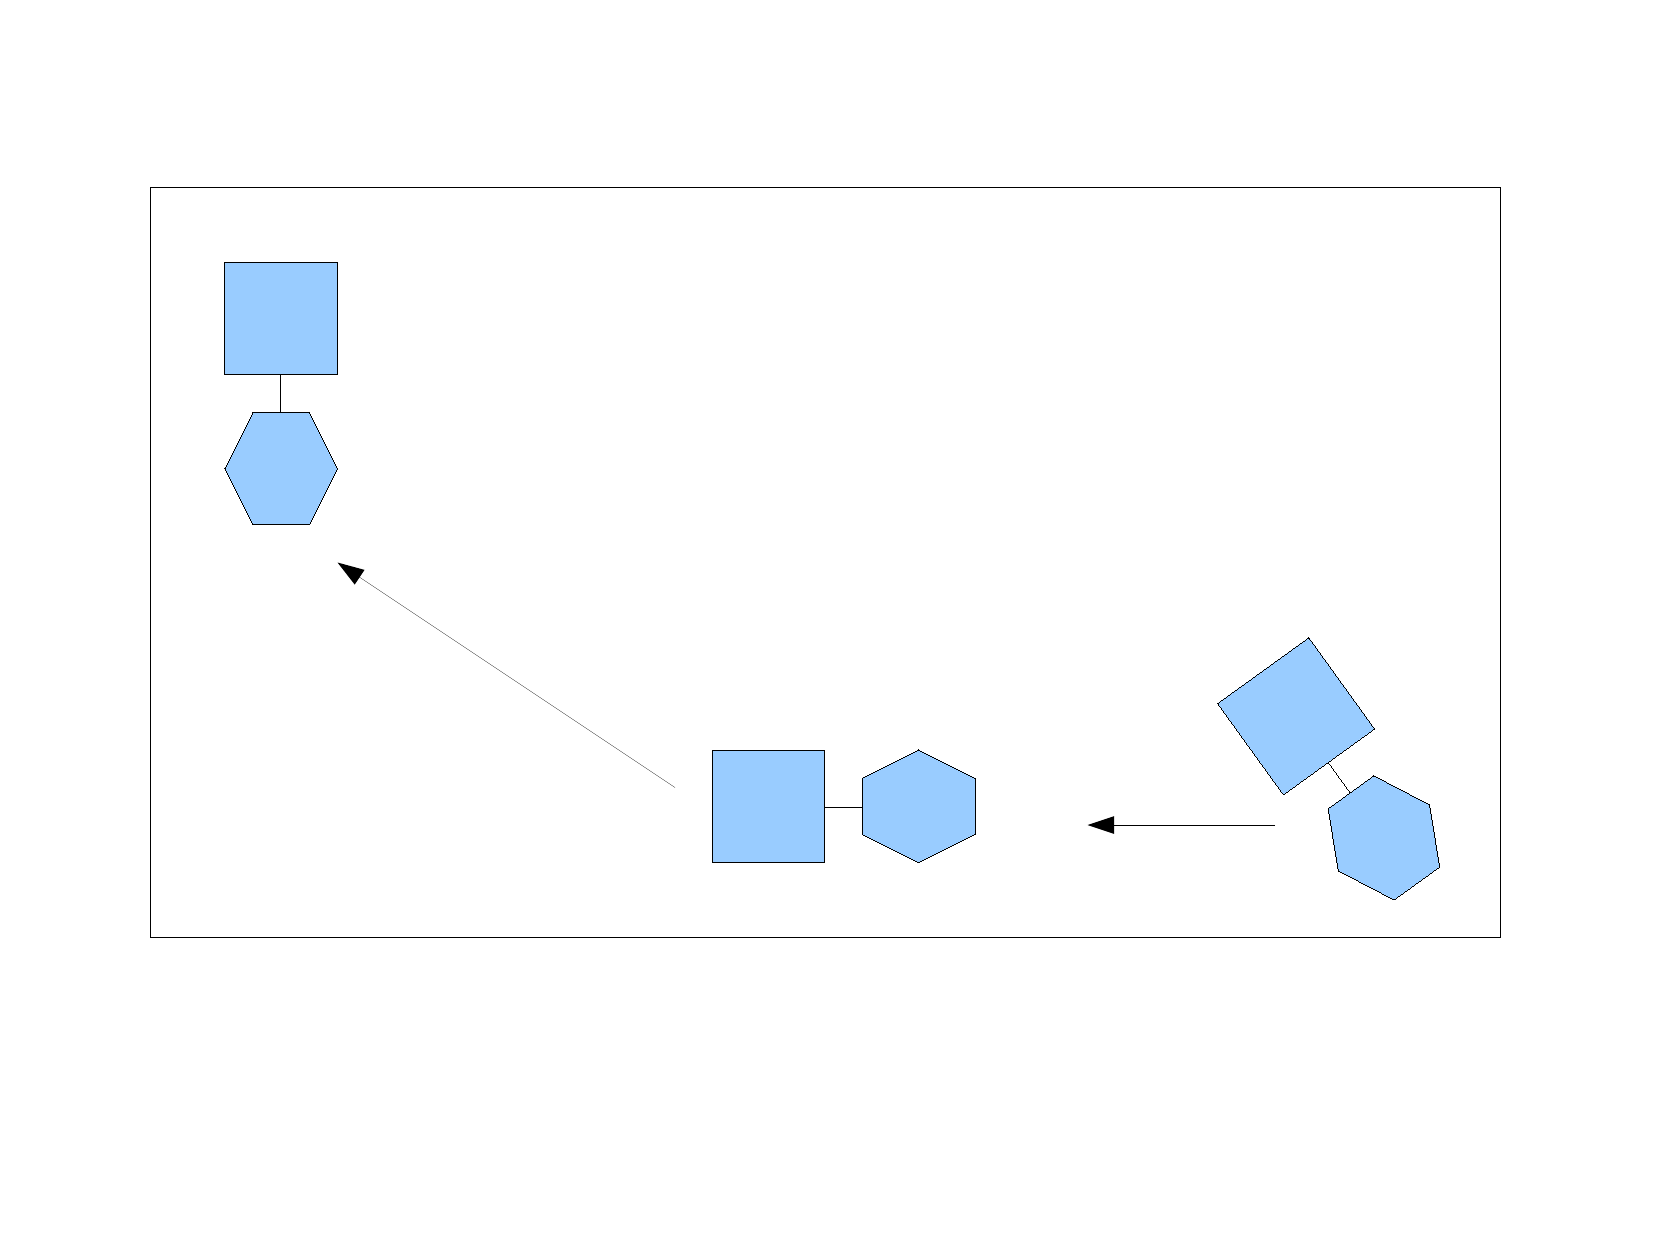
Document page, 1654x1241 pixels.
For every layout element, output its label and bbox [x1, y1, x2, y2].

text_box [150, 187, 1501, 938]
